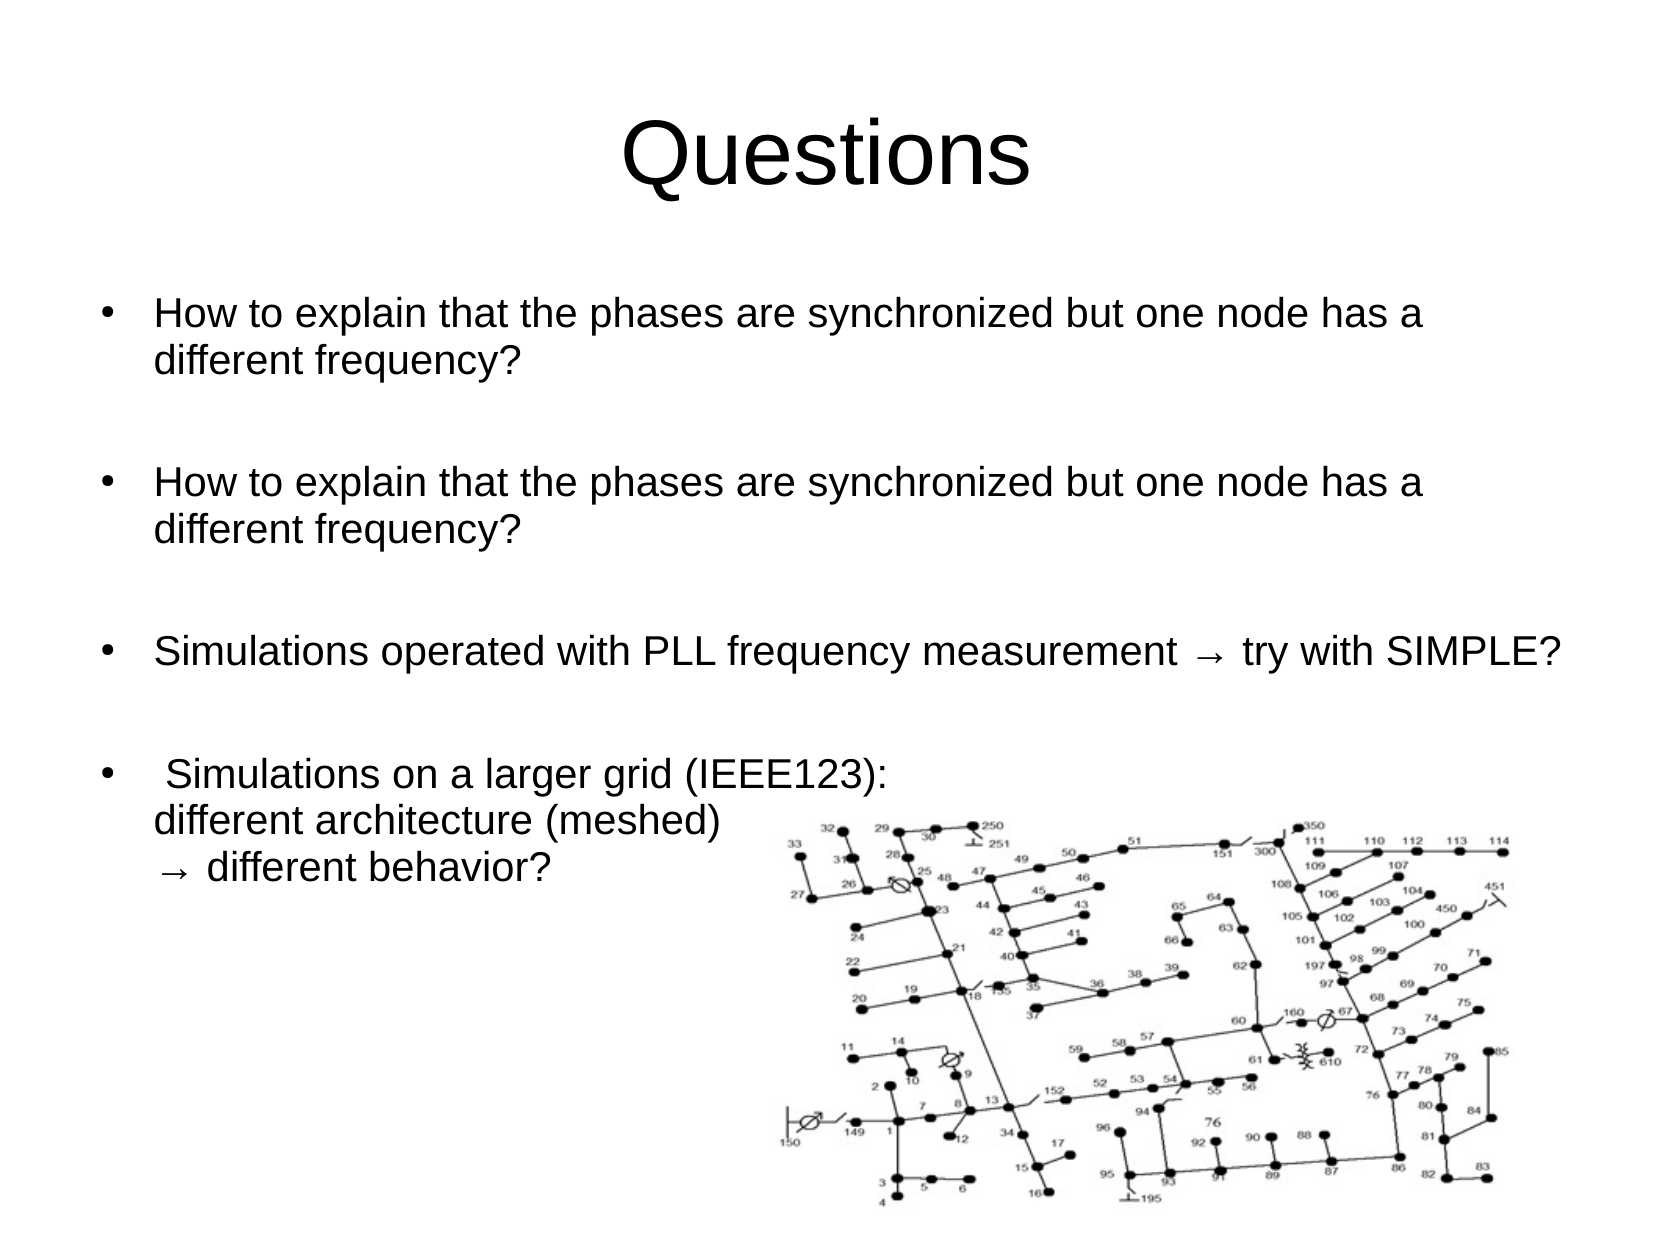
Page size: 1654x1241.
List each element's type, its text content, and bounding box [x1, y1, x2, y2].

list How to explain that the phases are synchronized but one node has a different frequency? How to explain that the phases are synchronized but one node has a different frequency? Simulations operated with PLL frequency measurement → try with SIMPLE? Simulations on a larger grid (IEEE123): different architecture (meshed) → different behavior? [82, 290, 1571, 1010]
picture [739, 809, 1576, 1221]
title Questions [82, 49, 1571, 257]
